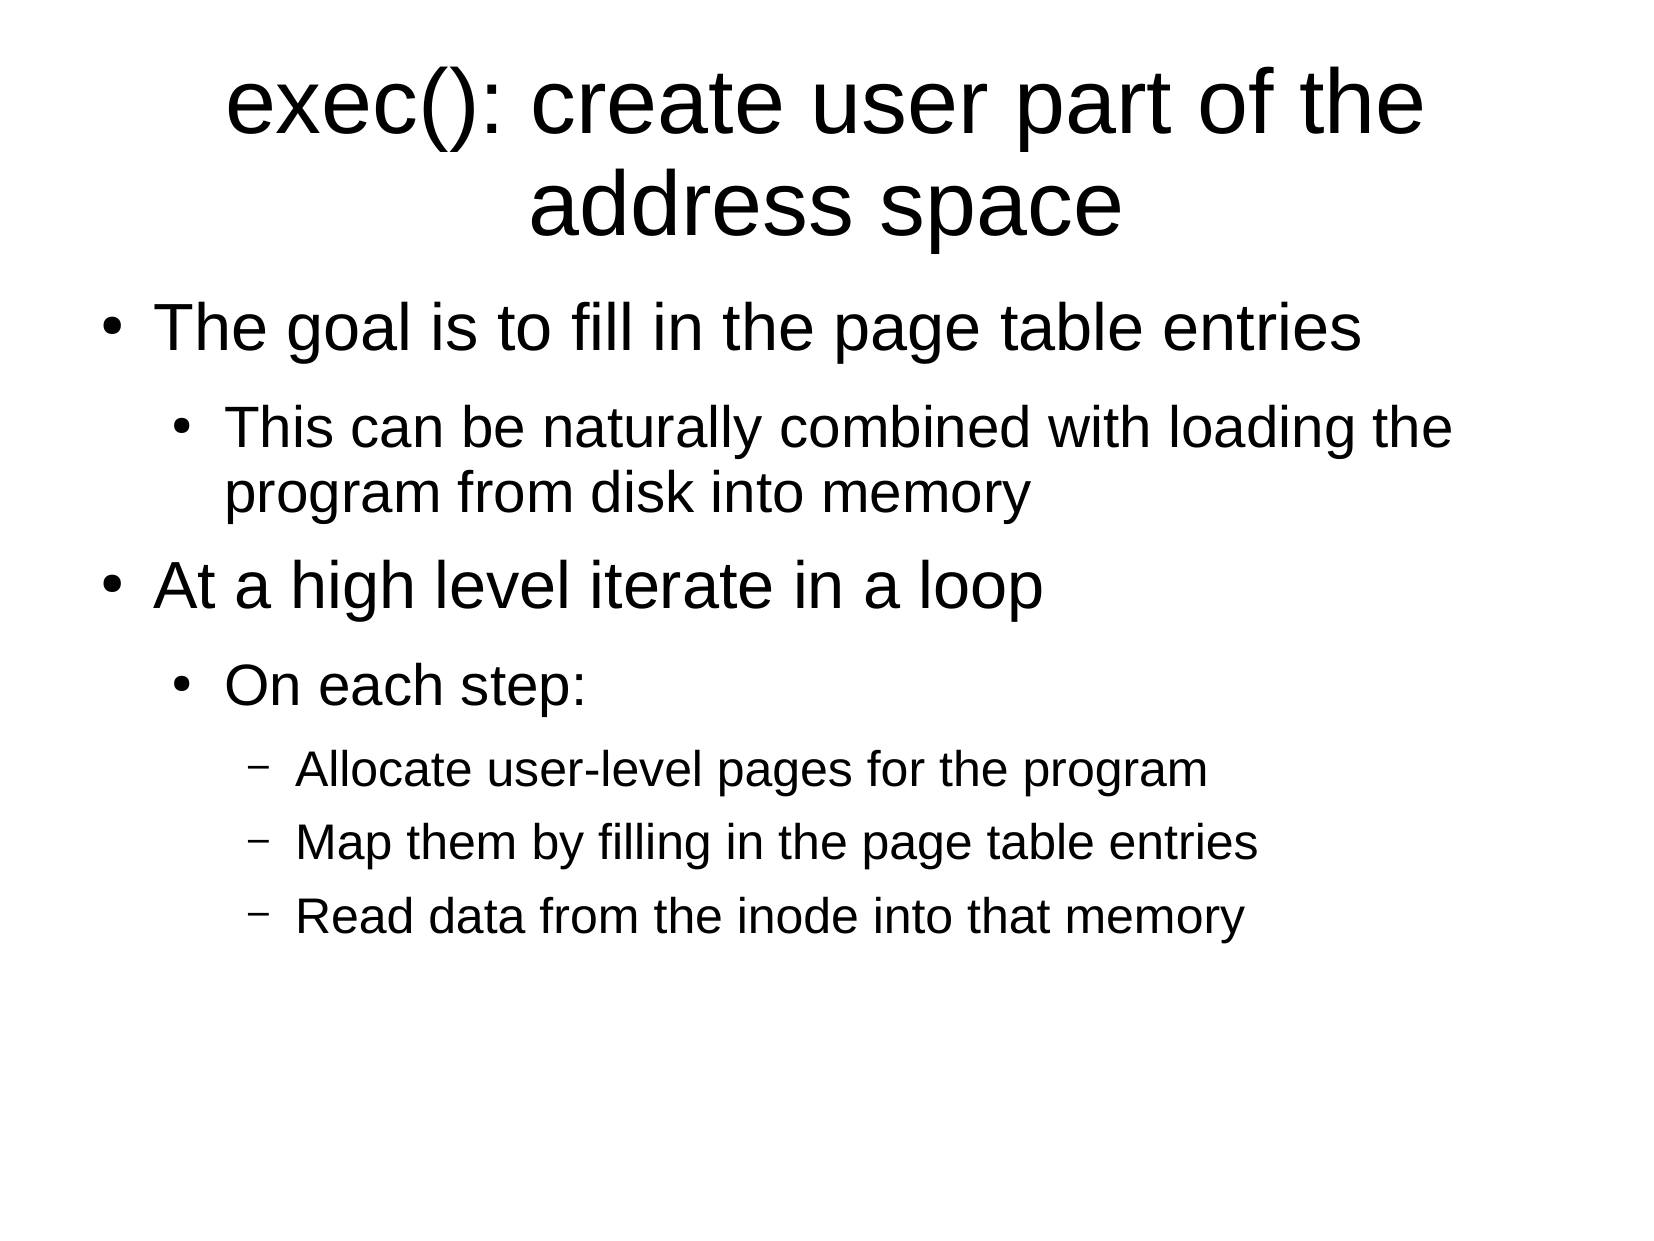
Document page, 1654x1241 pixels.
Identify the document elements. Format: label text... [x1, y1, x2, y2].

list The goal is to fill in the page table entries This can be naturally combined with loading the program from disk into memory At a high level iterate in a loop On each step: Allocate user-level pages for the program Map them by filling in the page table entries Read data from the inode into that memory [82, 290, 1571, 1010]
title exec(): create user part of the address space [82, 49, 1571, 257]
